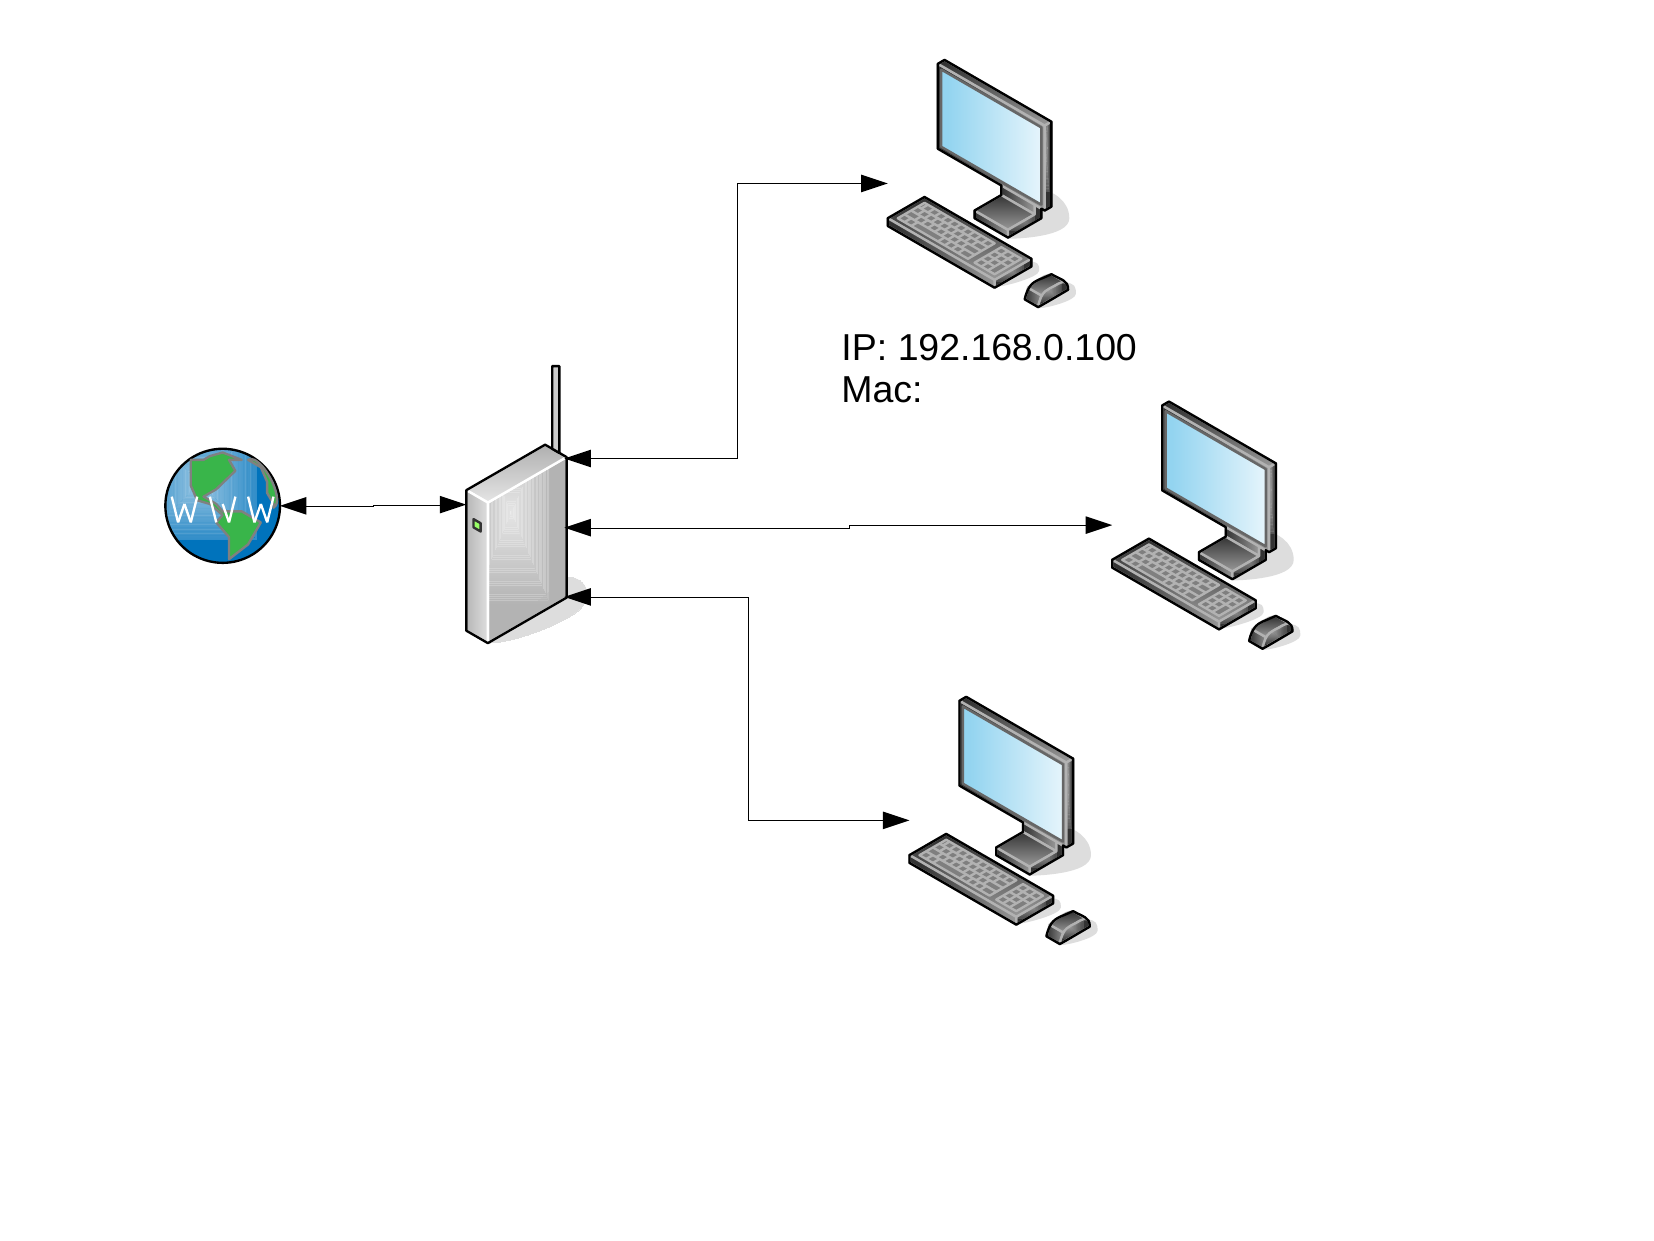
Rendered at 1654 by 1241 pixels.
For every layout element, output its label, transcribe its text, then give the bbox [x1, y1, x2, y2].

text_box [1164, 412, 1274, 577]
text_box [568, 577, 587, 595]
text_box [911, 836, 1051, 922]
text_box [1114, 541, 1254, 627]
text_box [940, 62, 1050, 235]
text_box [1012, 194, 1069, 238]
text_box [1027, 276, 1066, 305]
text_box [1004, 262, 1039, 285]
text_box [493, 599, 584, 643]
text_box [1228, 604, 1263, 627]
text_box [1043, 284, 1075, 307]
text_box [1049, 913, 1088, 942]
text_box IP: 192.168.0.100 Mac: [826, 318, 1182, 418]
text_box [961, 699, 1071, 872]
text_box [1251, 618, 1291, 647]
text_box [889, 199, 1030, 286]
text_box [1025, 899, 1060, 922]
text_box [1065, 921, 1097, 944]
text_box [1033, 831, 1090, 875]
text_box [468, 366, 565, 641]
text_box [1236, 536, 1293, 580]
text_box [1267, 625, 1300, 649]
text_box [165, 448, 280, 563]
